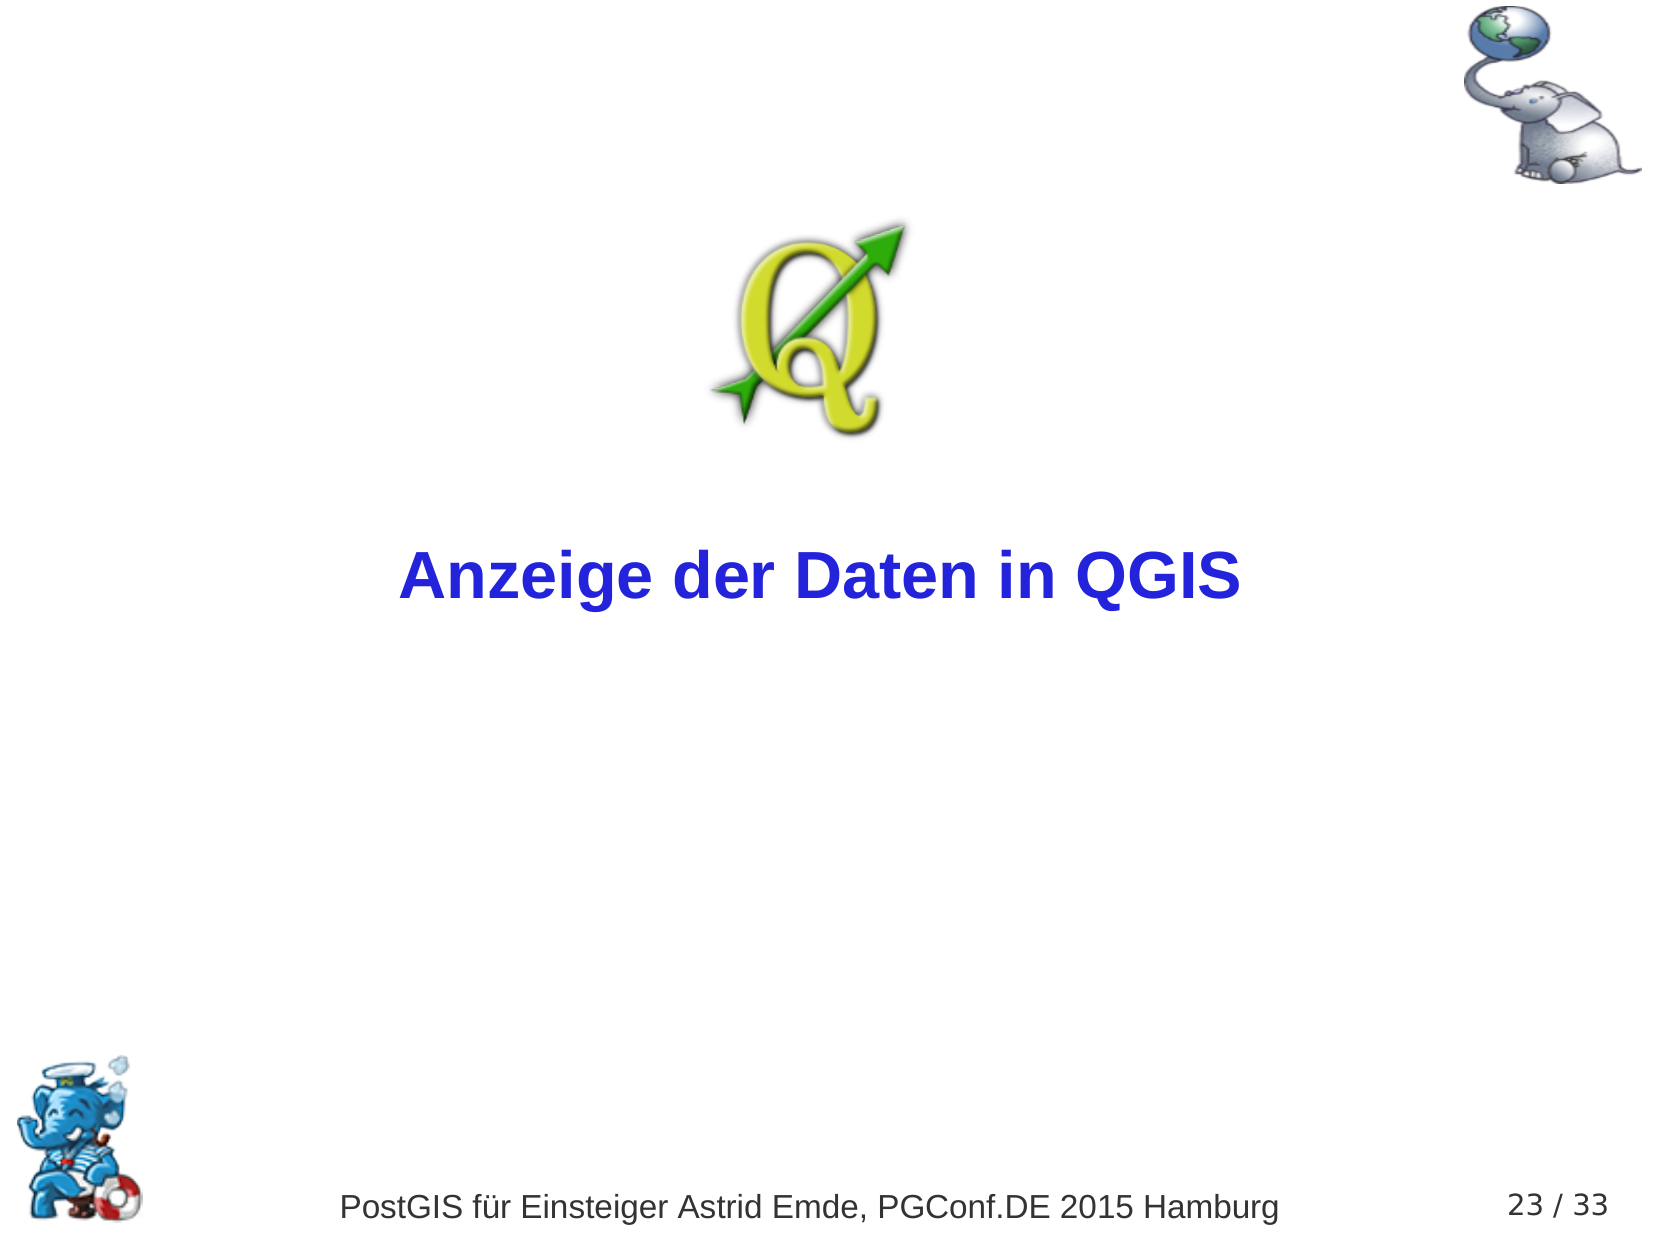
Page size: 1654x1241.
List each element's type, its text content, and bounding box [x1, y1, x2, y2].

picture [17, 1055, 143, 1223]
picture [702, 214, 916, 443]
picture [1464, 6, 1642, 184]
title Anzeige der Daten in QGIS [76, 501, 1565, 650]
